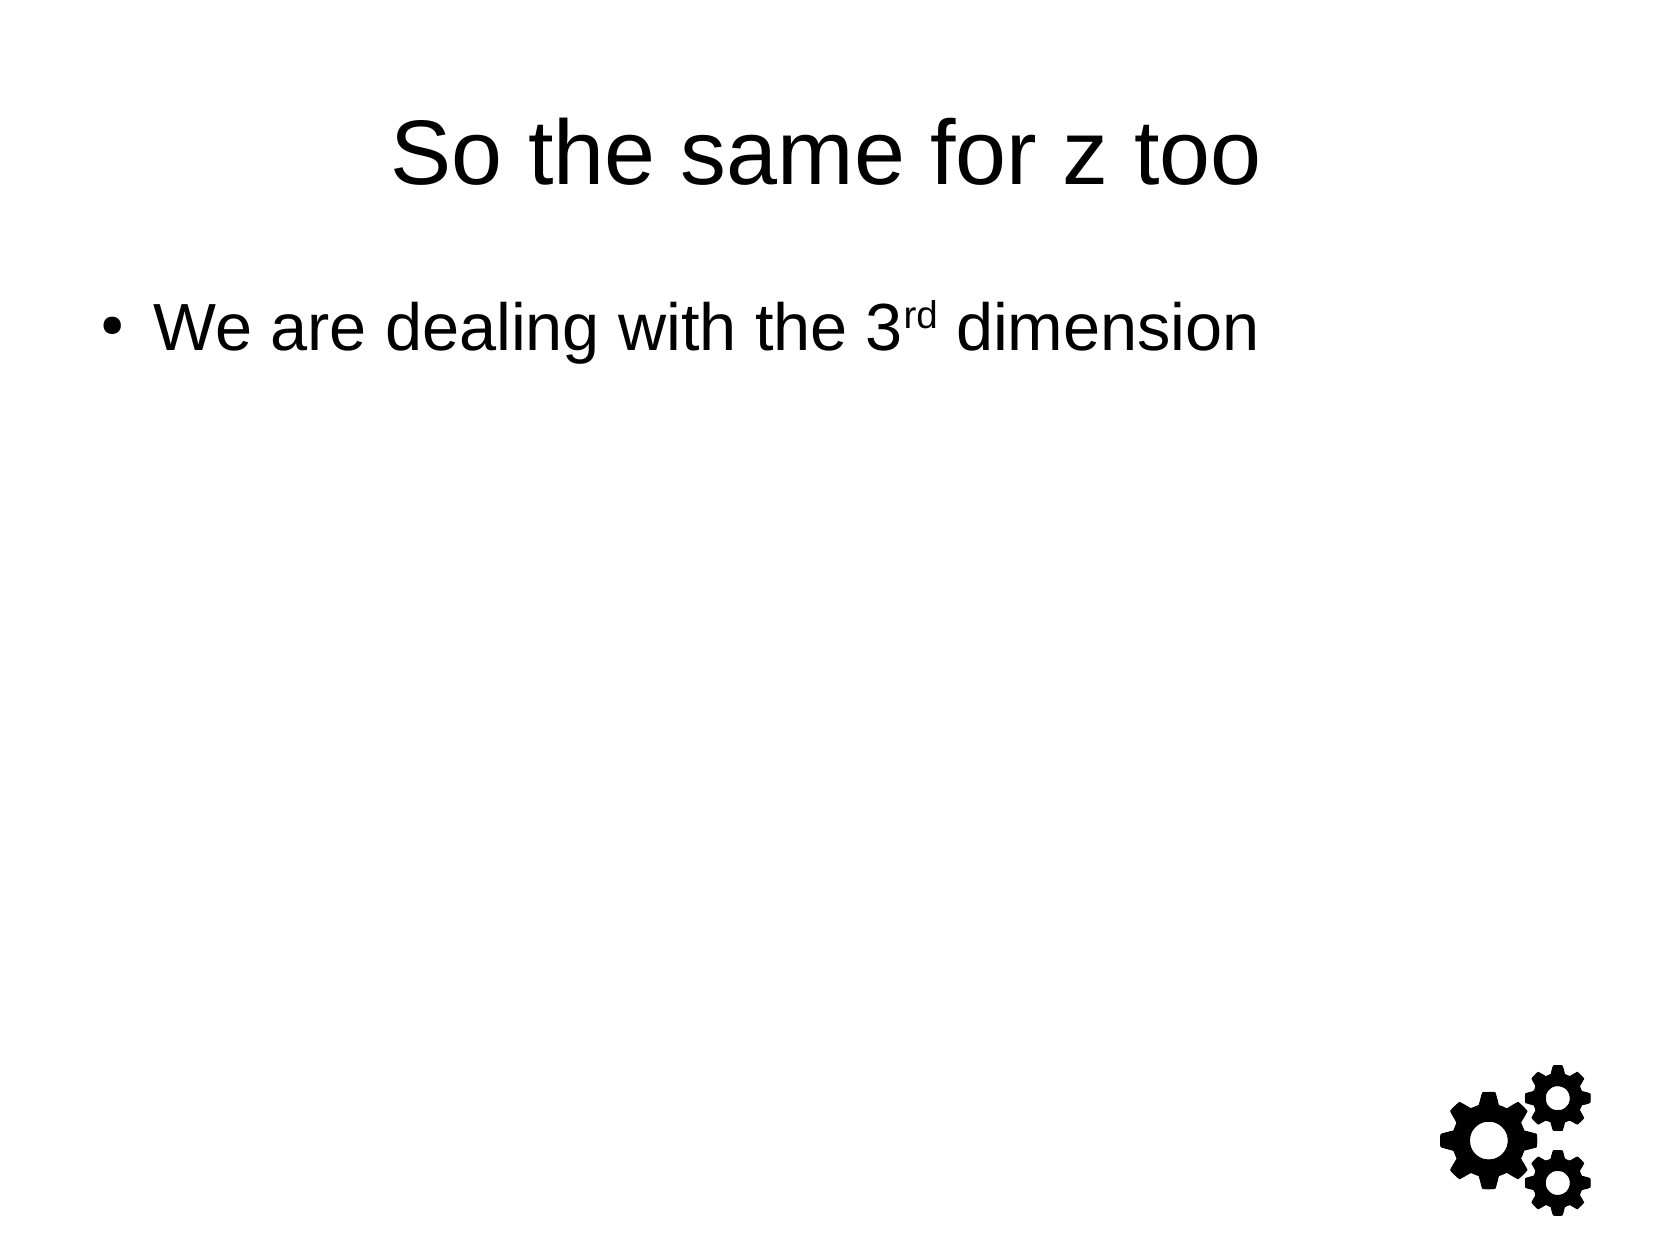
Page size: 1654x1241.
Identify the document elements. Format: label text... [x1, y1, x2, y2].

picture [1440, 1065, 1591, 1216]
list We are dealing with the 3rd dimension [82, 290, 1571, 1010]
title So the same for z too [82, 49, 1571, 257]
